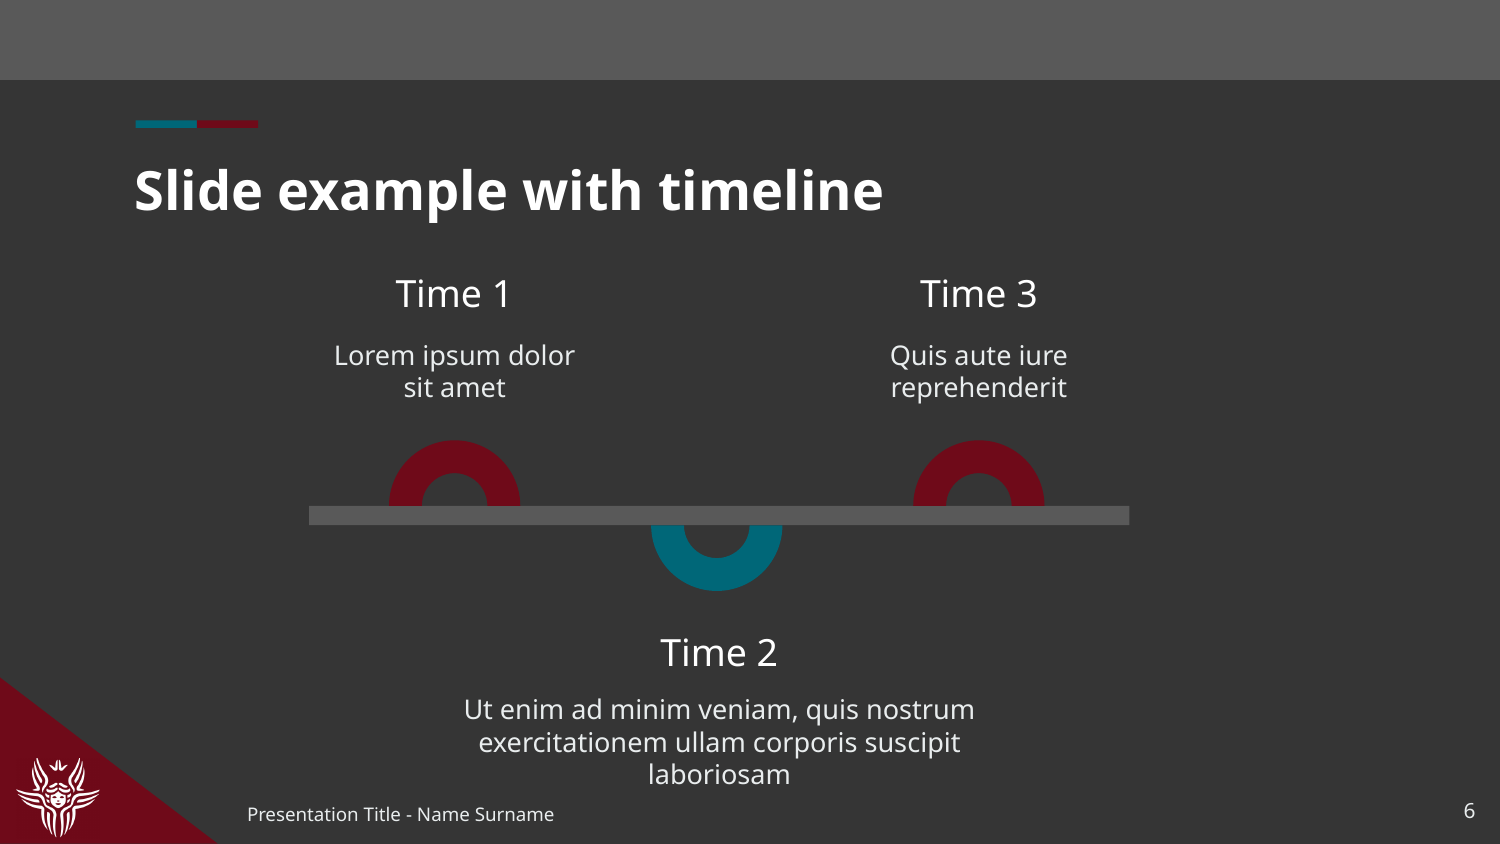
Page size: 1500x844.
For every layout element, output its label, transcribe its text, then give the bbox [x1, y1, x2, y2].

text_box Ut enim ad minim veniam, quis nostrum exercitationem ullam corporis suscipit laboriosam [419, 677, 1020, 766]
text_box [309, 440, 1130, 591]
text_box Time 1 [259, 255, 650, 320]
text_box Time 3 [761, 255, 1196, 320]
text_box Lorem ipsum dolor sit amet [303, 323, 606, 418]
slide_number <number> [1400, 779, 1491, 844]
subtitle Presentation Title - Name Surname [232, 783, 1193, 839]
picture [16, 758, 100, 839]
text_box Quis aute iure reprehenderit [828, 323, 1130, 440]
text_box Time 2 [502, 613, 937, 678]
text_box Slide example with timeline [119, 141, 1381, 230]
